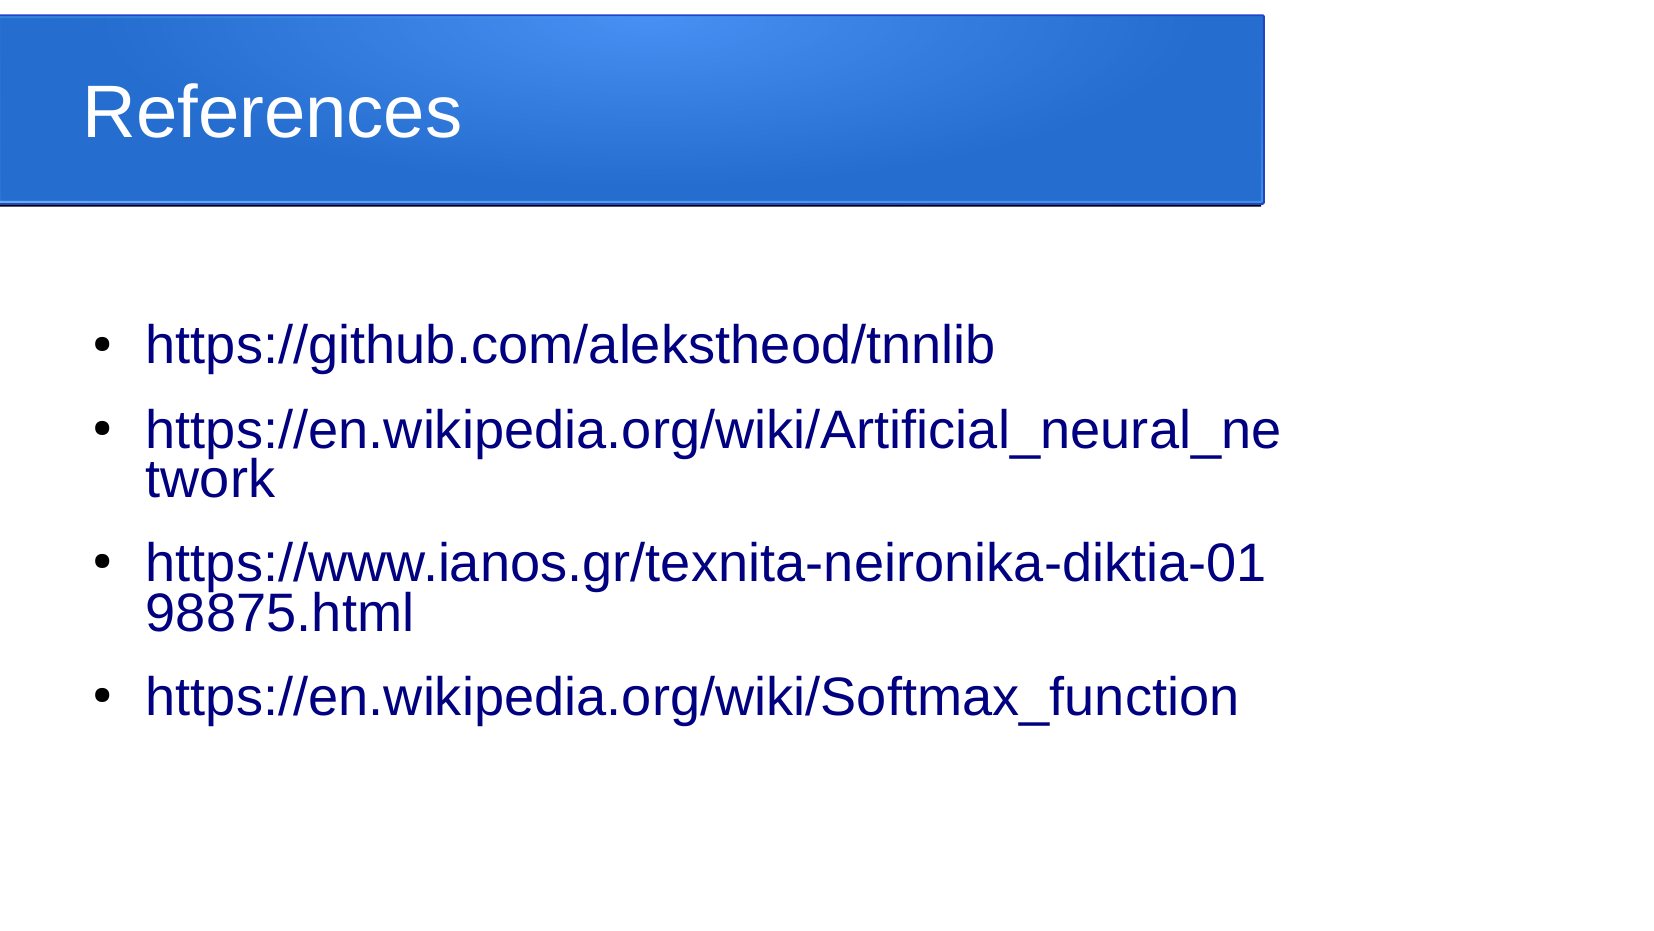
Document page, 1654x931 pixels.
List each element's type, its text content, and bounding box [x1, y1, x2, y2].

list https://github.com/alekstheod/tnnlib https://en.wikipedia.org/wiki/Artificial_neural_network https://www.ianos.gr/texnita-neironika-diktia-0198875.html https://en.wikipedia.org/wiki/Softmax_function [75, 315, 1291, 661]
title References [82, 35, 1235, 189]
